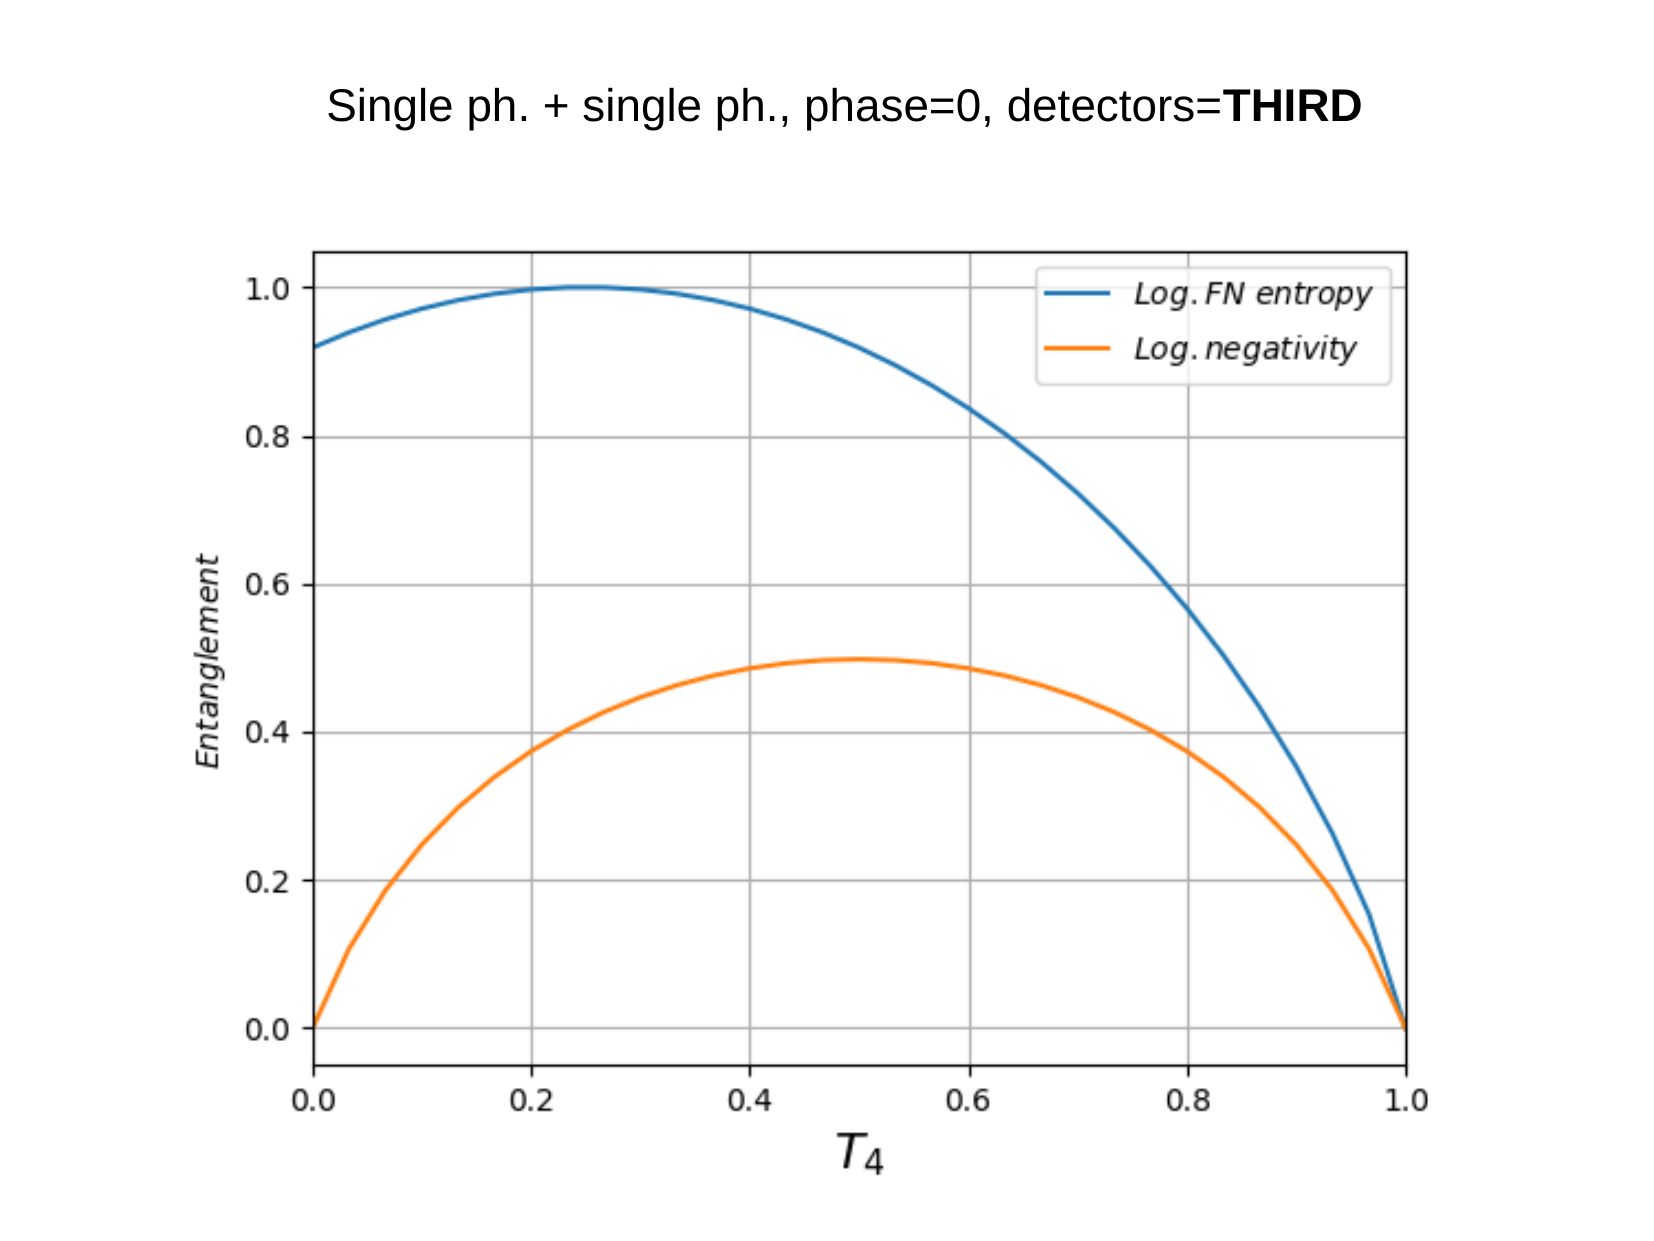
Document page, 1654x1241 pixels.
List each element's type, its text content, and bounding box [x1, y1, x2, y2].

title Single ph. + single ph., phase=0, detectors=THIRD [212, 59, 1477, 152]
picture [177, 214, 1477, 1182]
